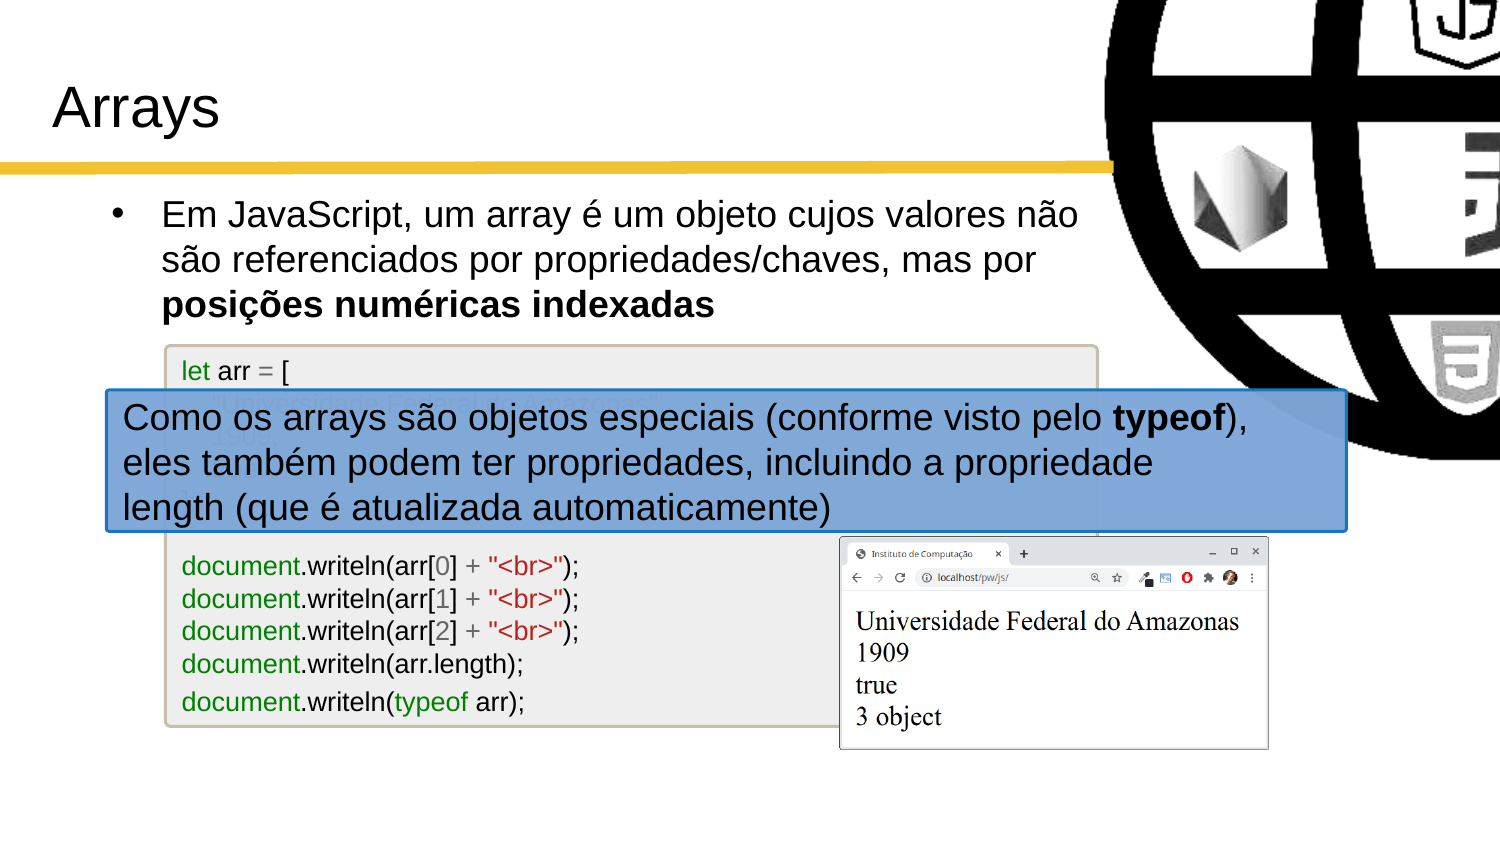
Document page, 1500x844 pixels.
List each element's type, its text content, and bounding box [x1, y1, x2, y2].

text_box let arr = [ "Universidade Federal do Amazonas", 1909, true ]; document.writeln(arr[0] + "<br>"); document.writeln(arr[1] + "<br>"); document.writeln(arr[2] + "<br>"); document.writeln(arr.length); document.writeln(typeof arr); [165, 345, 1098, 389]
picture [839, 536, 1269, 750]
picture [1078, 0, 1500, 532]
text_box Como os arrays são objetos especiais (conforme visto pelo typeof), eles também podem ter propriedades, incluindo a propriedade length (que é atualizada automaticamente) [106, 389, 1347, 532]
text_box Arrays [37, 33, 1463, 175]
text_box let arr = [ "Universidade Federal do Amazonas", 1909, true ]; document.writeln(arr[0] + "<br>"); document.writeln(arr[1] + "<br>"); document.writeln(arr[2] + "<br>"); document.writeln(arr.length); document.writeln(typeof arr); [165, 532, 1098, 727]
text_box Em JavaScript, um array é um objeto cujos valores não são referenciados por propriedades/chaves, mas por posições numéricas indexadas [89, 182, 1117, 790]
